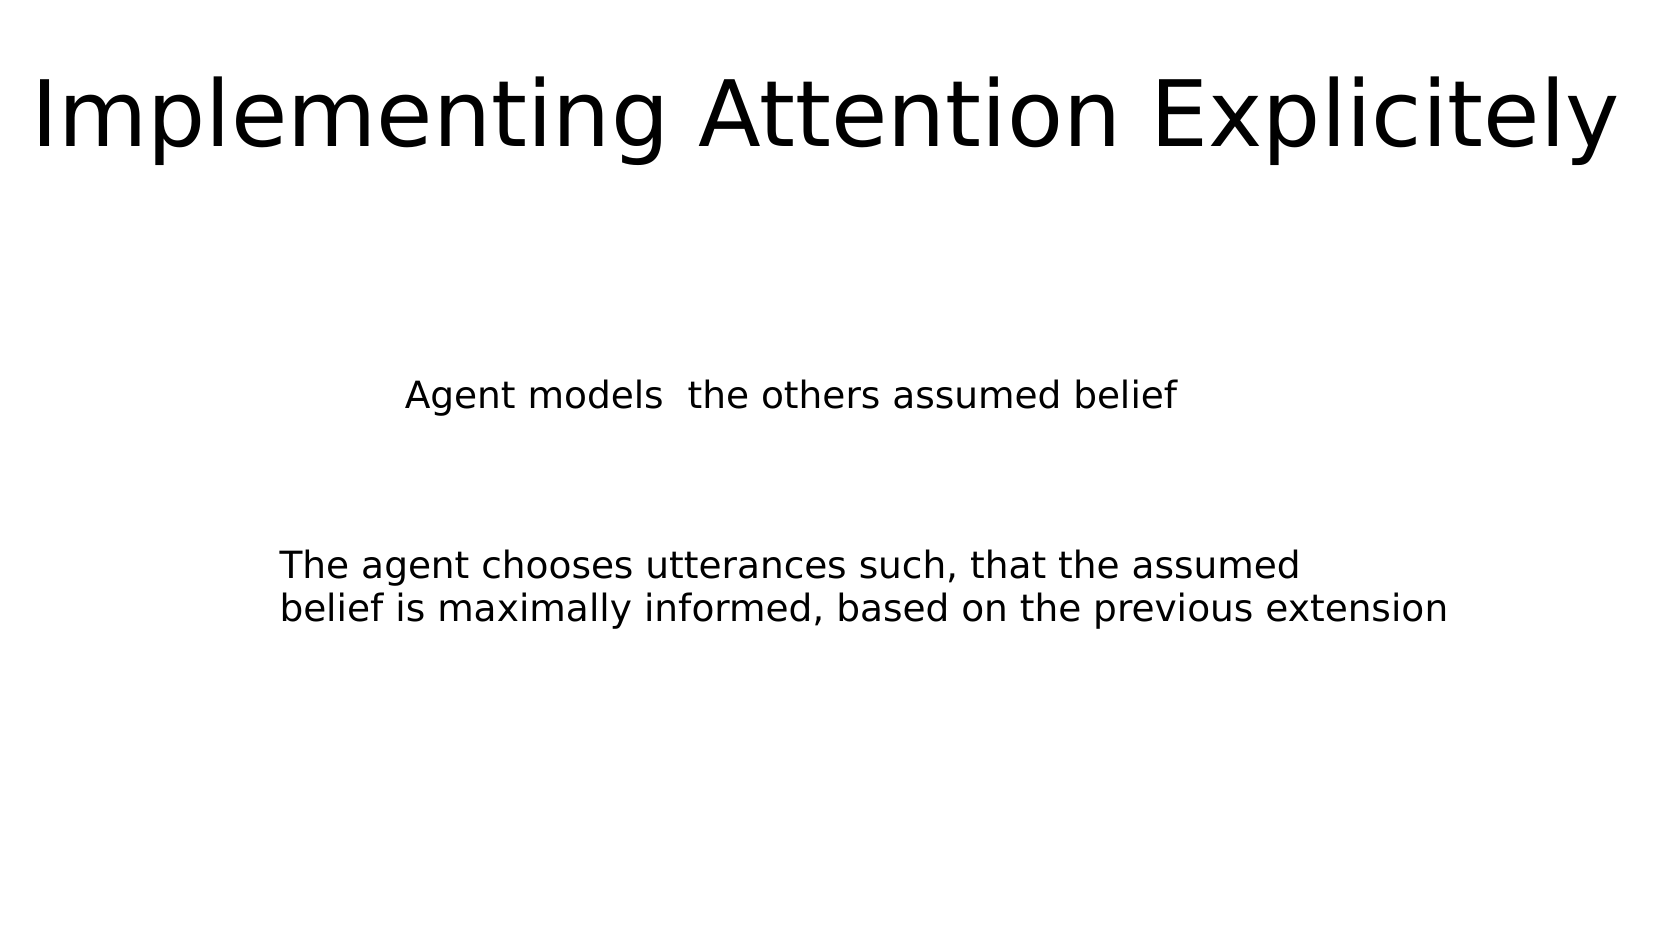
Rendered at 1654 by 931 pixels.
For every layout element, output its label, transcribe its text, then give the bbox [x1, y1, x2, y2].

text_box The agent chooses utterances such, that the assumed belief is maximally informed, based on the previous extension [264, 535, 1465, 638]
text_box Agent models the others assumed belief [390, 366, 1193, 426]
title Implementing Attention Explicitely [23, 7, 1630, 222]
